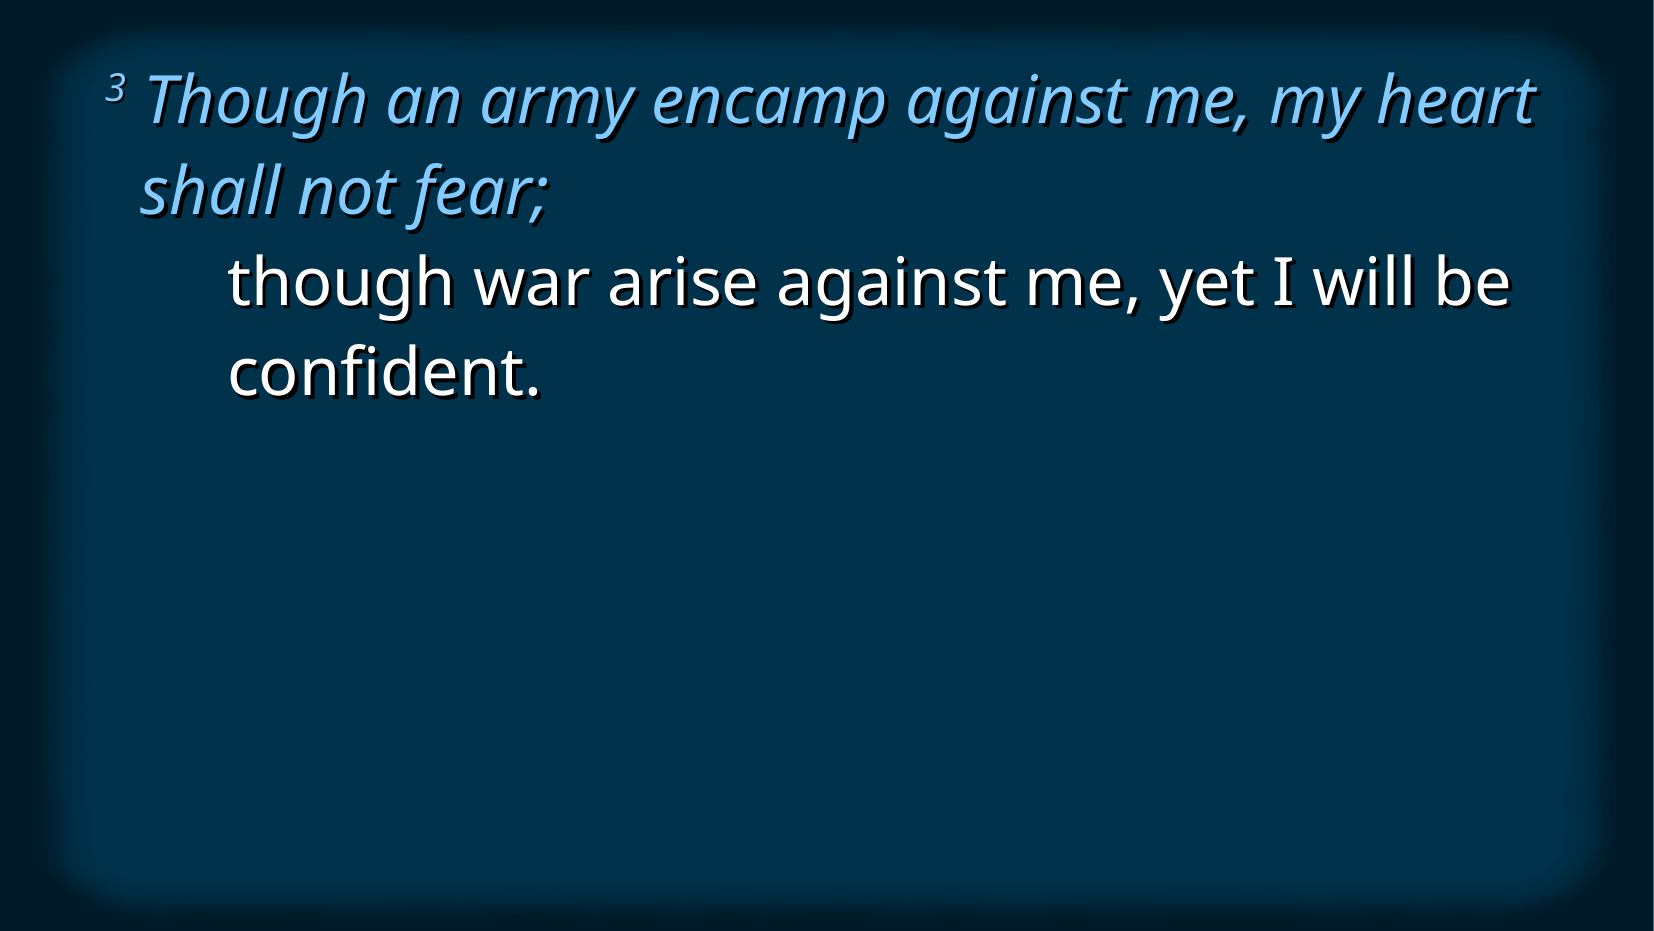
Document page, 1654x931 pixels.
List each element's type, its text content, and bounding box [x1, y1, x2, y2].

text_box 3 Though an army encamp against me, my heart shall not fear; though war arise against me, yet I will be confident. [90, 44, 1561, 421]
picture [0, 0, 1654, 931]
